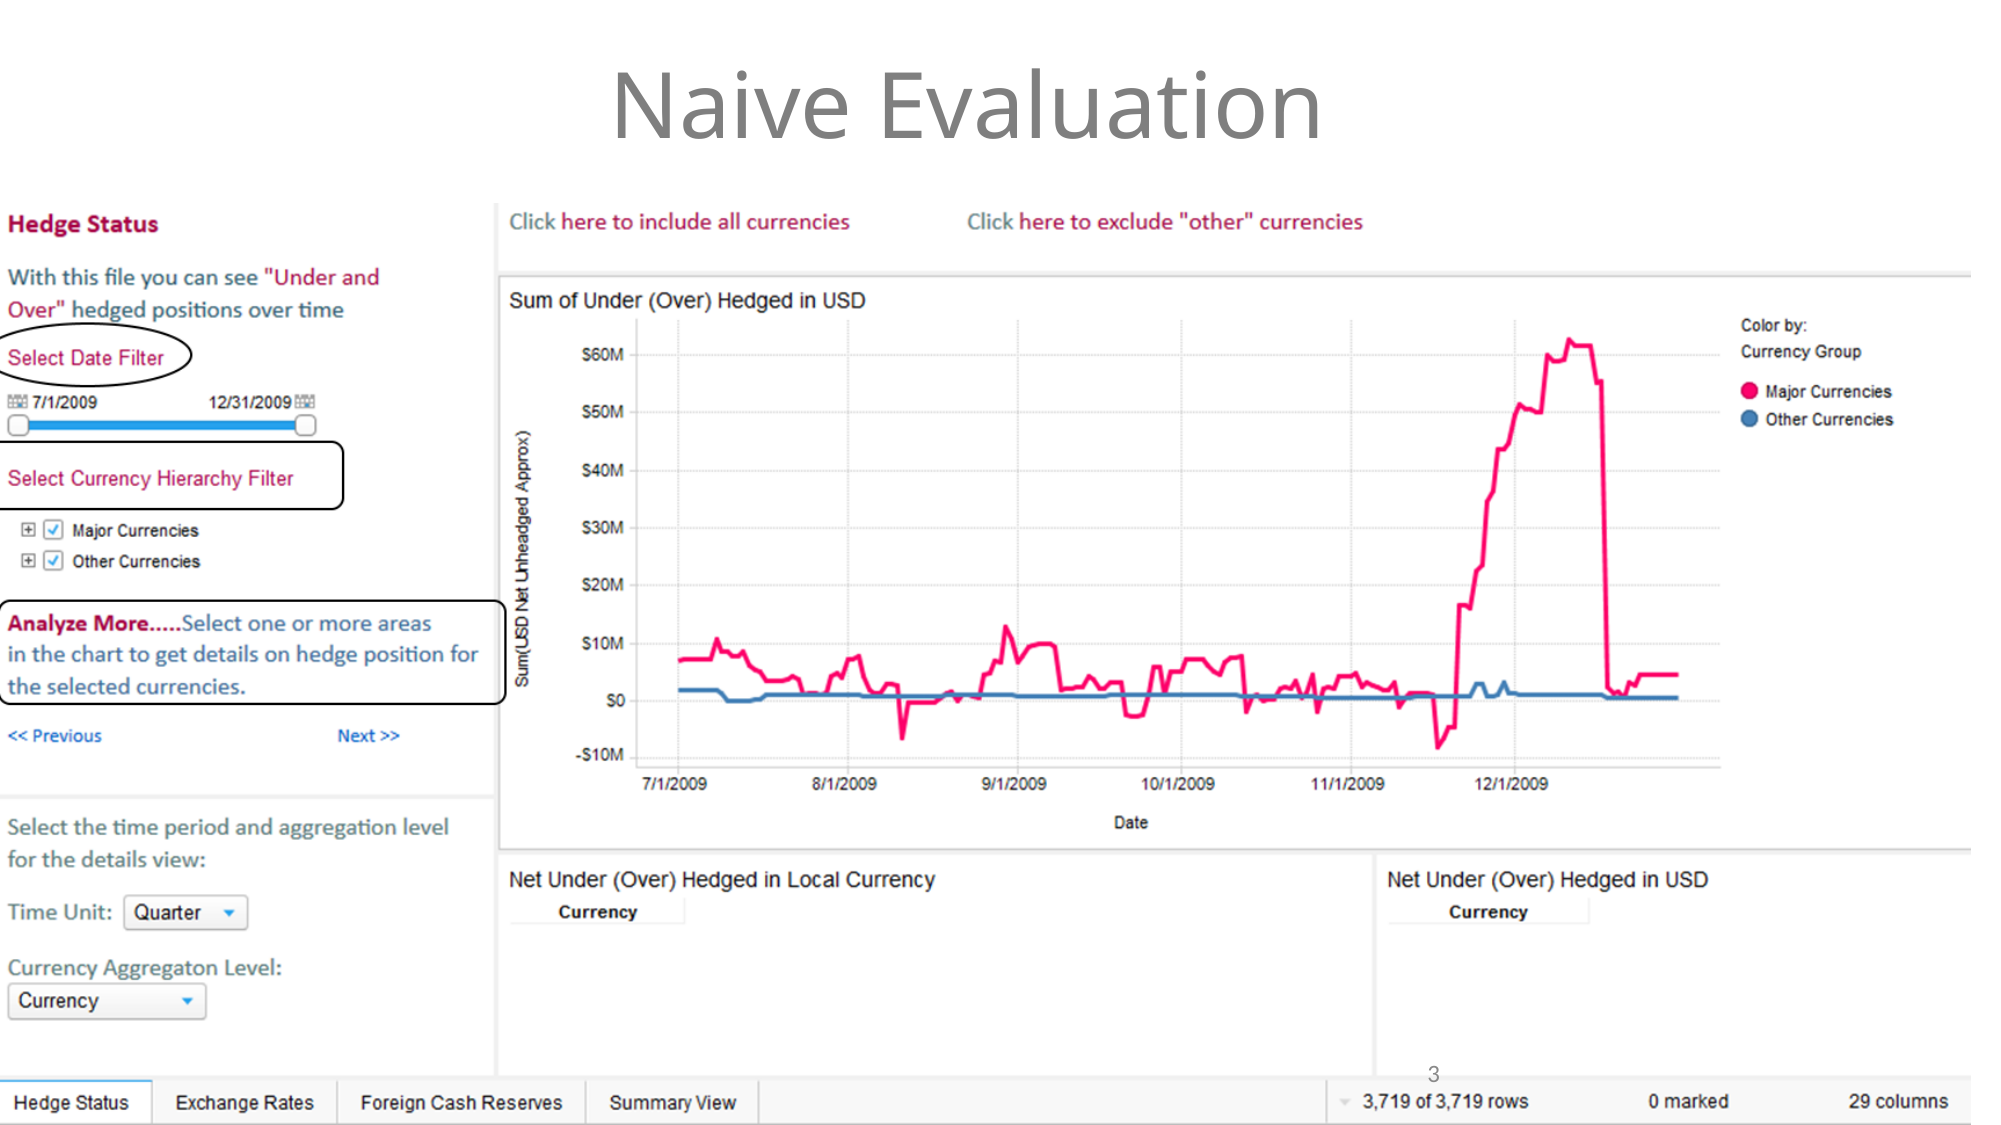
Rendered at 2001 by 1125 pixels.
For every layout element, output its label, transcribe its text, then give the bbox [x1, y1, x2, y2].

text_box [1412, 1042, 1863, 1103]
picture [0, 203, 1971, 1125]
title Naive Evaluation [183, 0, 1753, 203]
